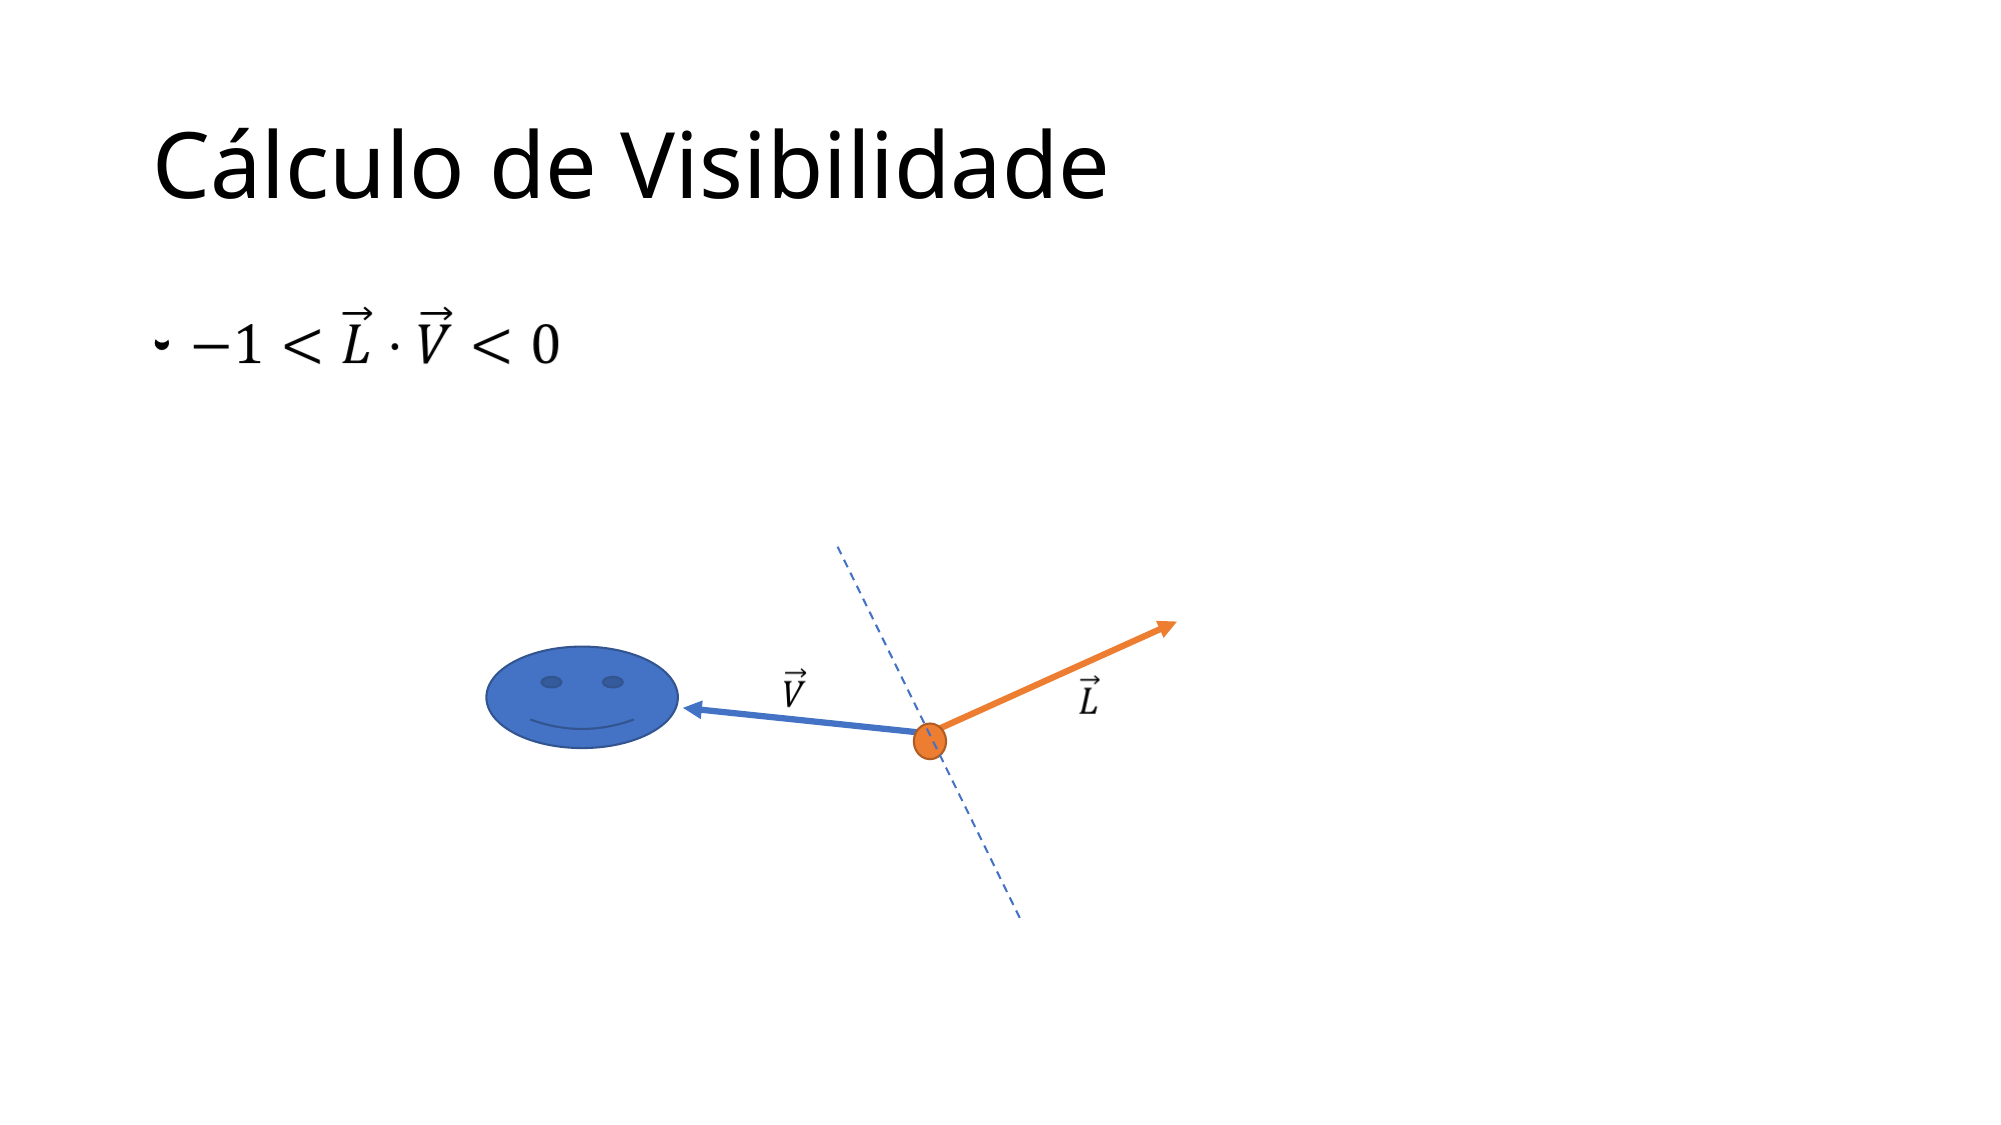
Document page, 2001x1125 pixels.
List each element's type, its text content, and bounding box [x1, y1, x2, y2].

text_box [913, 723, 947, 760]
text_box [763, 657, 827, 724]
title Cálculo de Visibilidade [137, 59, 1863, 278]
text_box [486, 646, 678, 749]
text_box [1058, 664, 1119, 731]
list [137, 299, 1863, 1014]
